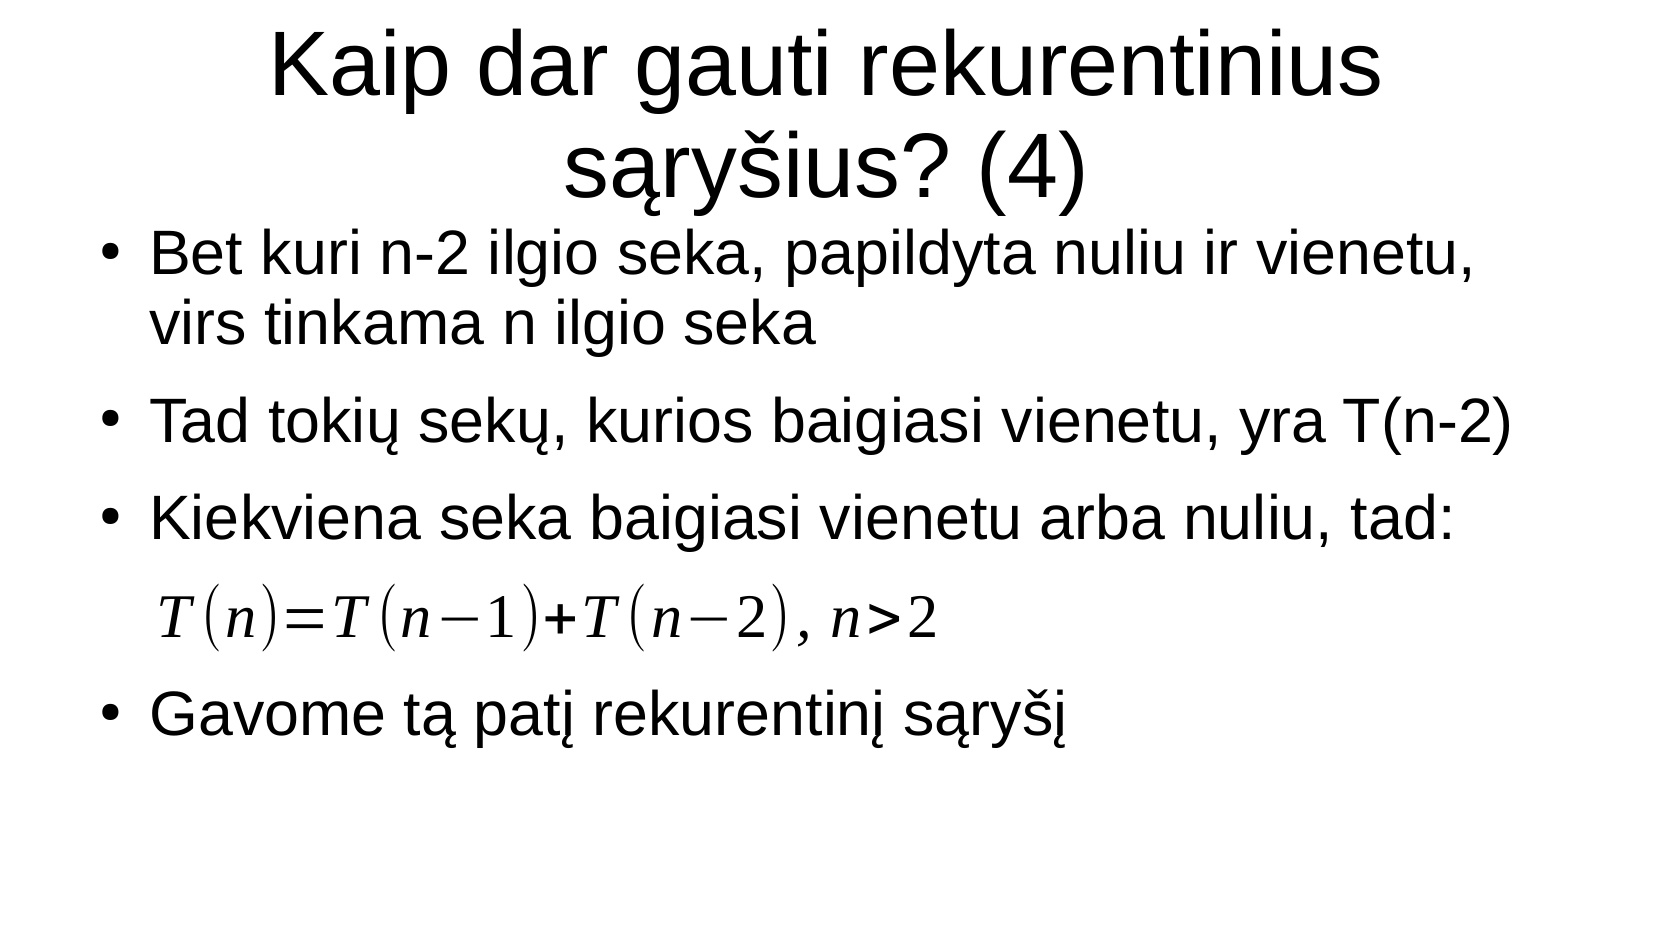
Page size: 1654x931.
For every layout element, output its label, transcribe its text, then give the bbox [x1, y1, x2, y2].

title Kaip dar gauti rekurentinius sąryšius? (4) [82, 12, 1571, 217]
list Bet kuri n-2 ilgio seka, papildyta nuliu ir vienetu, virs tinkama n ilgio seka Tad tokių sekų, kurios baigiasi vienetu, yra T(n-2) Kiekviena seka baigiasi vienetu arba nuliu, tad: Gavome tą patį rekurentinį sąryšį [82, 217, 1571, 758]
chart [150, 581, 945, 685]
